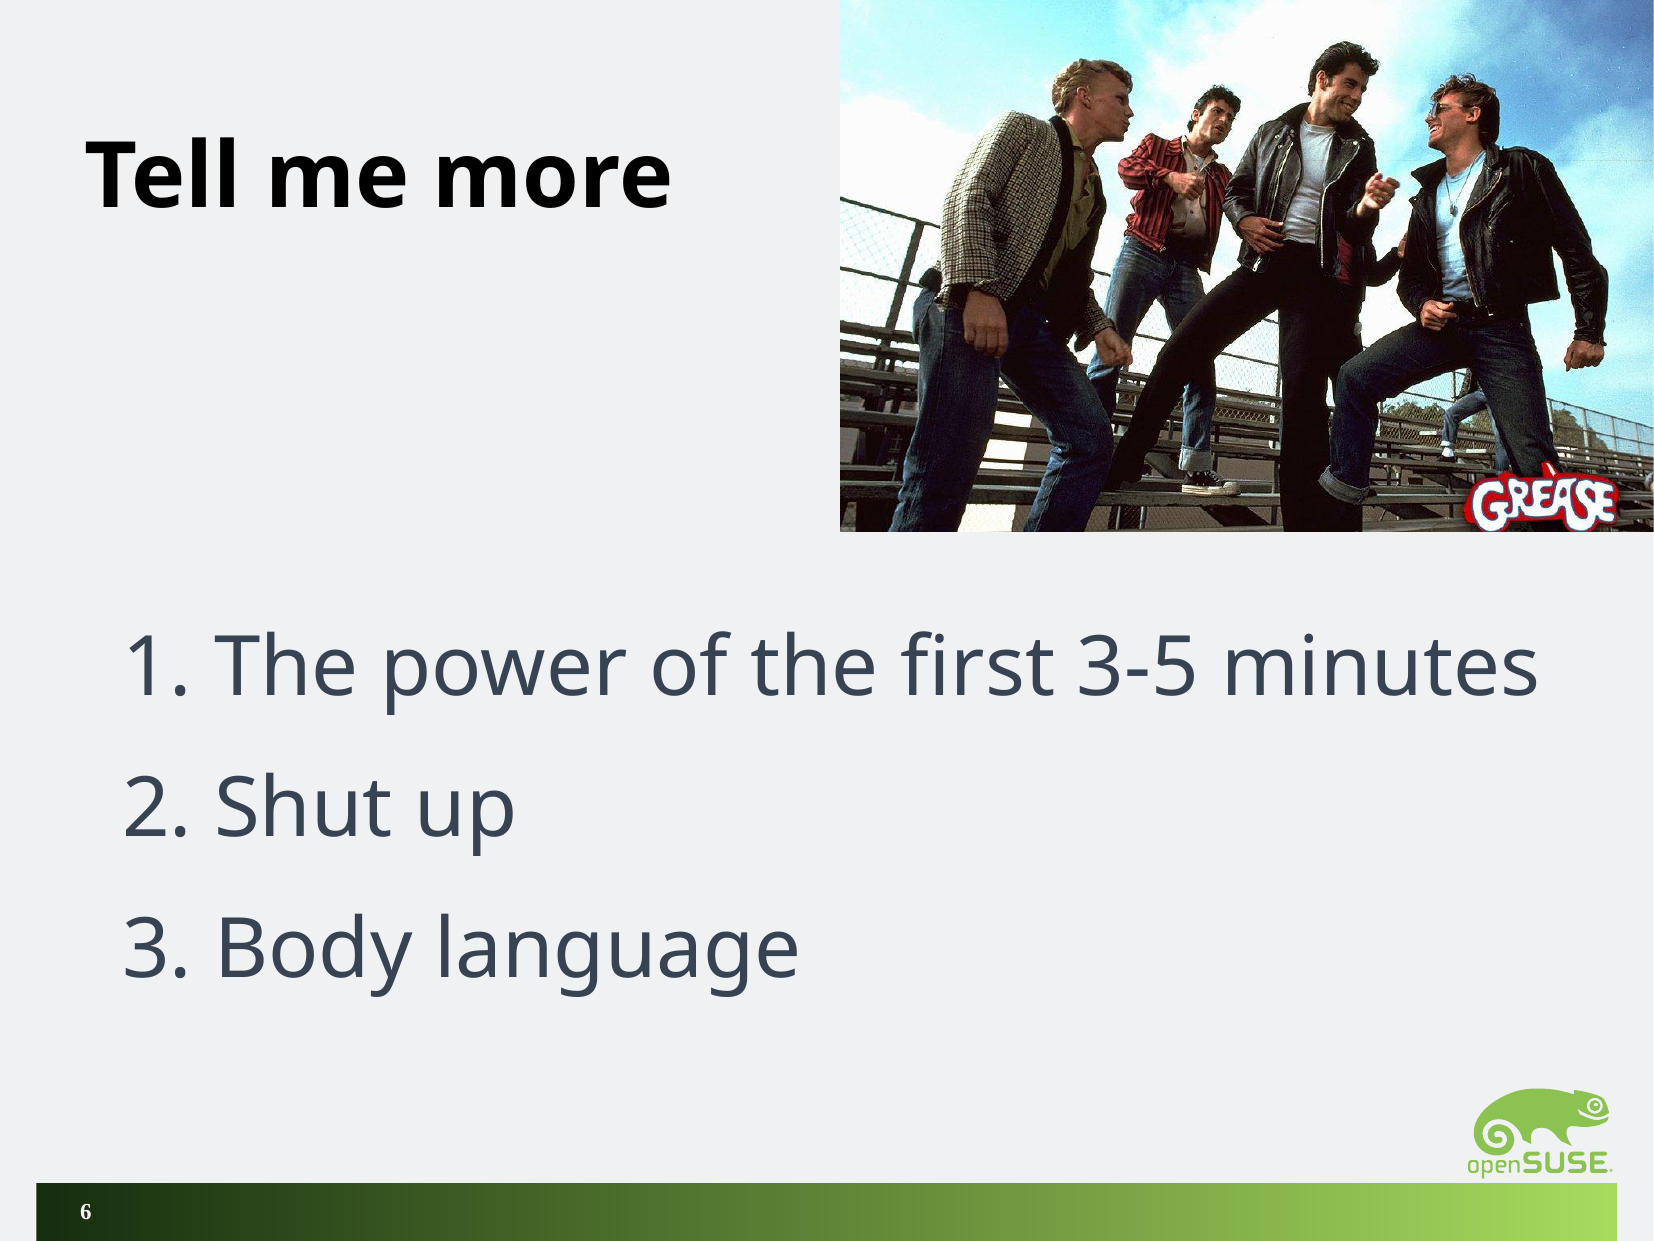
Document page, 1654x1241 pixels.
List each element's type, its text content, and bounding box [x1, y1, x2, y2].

text_box Tell me more [69, 101, 830, 268]
list 1. The power of the first 3-5 minutes 2. Shut up 3. Body language [122, 606, 1611, 1073]
text_box [840, 0, 1654, 532]
picture [0, 0, 1654, 1241]
